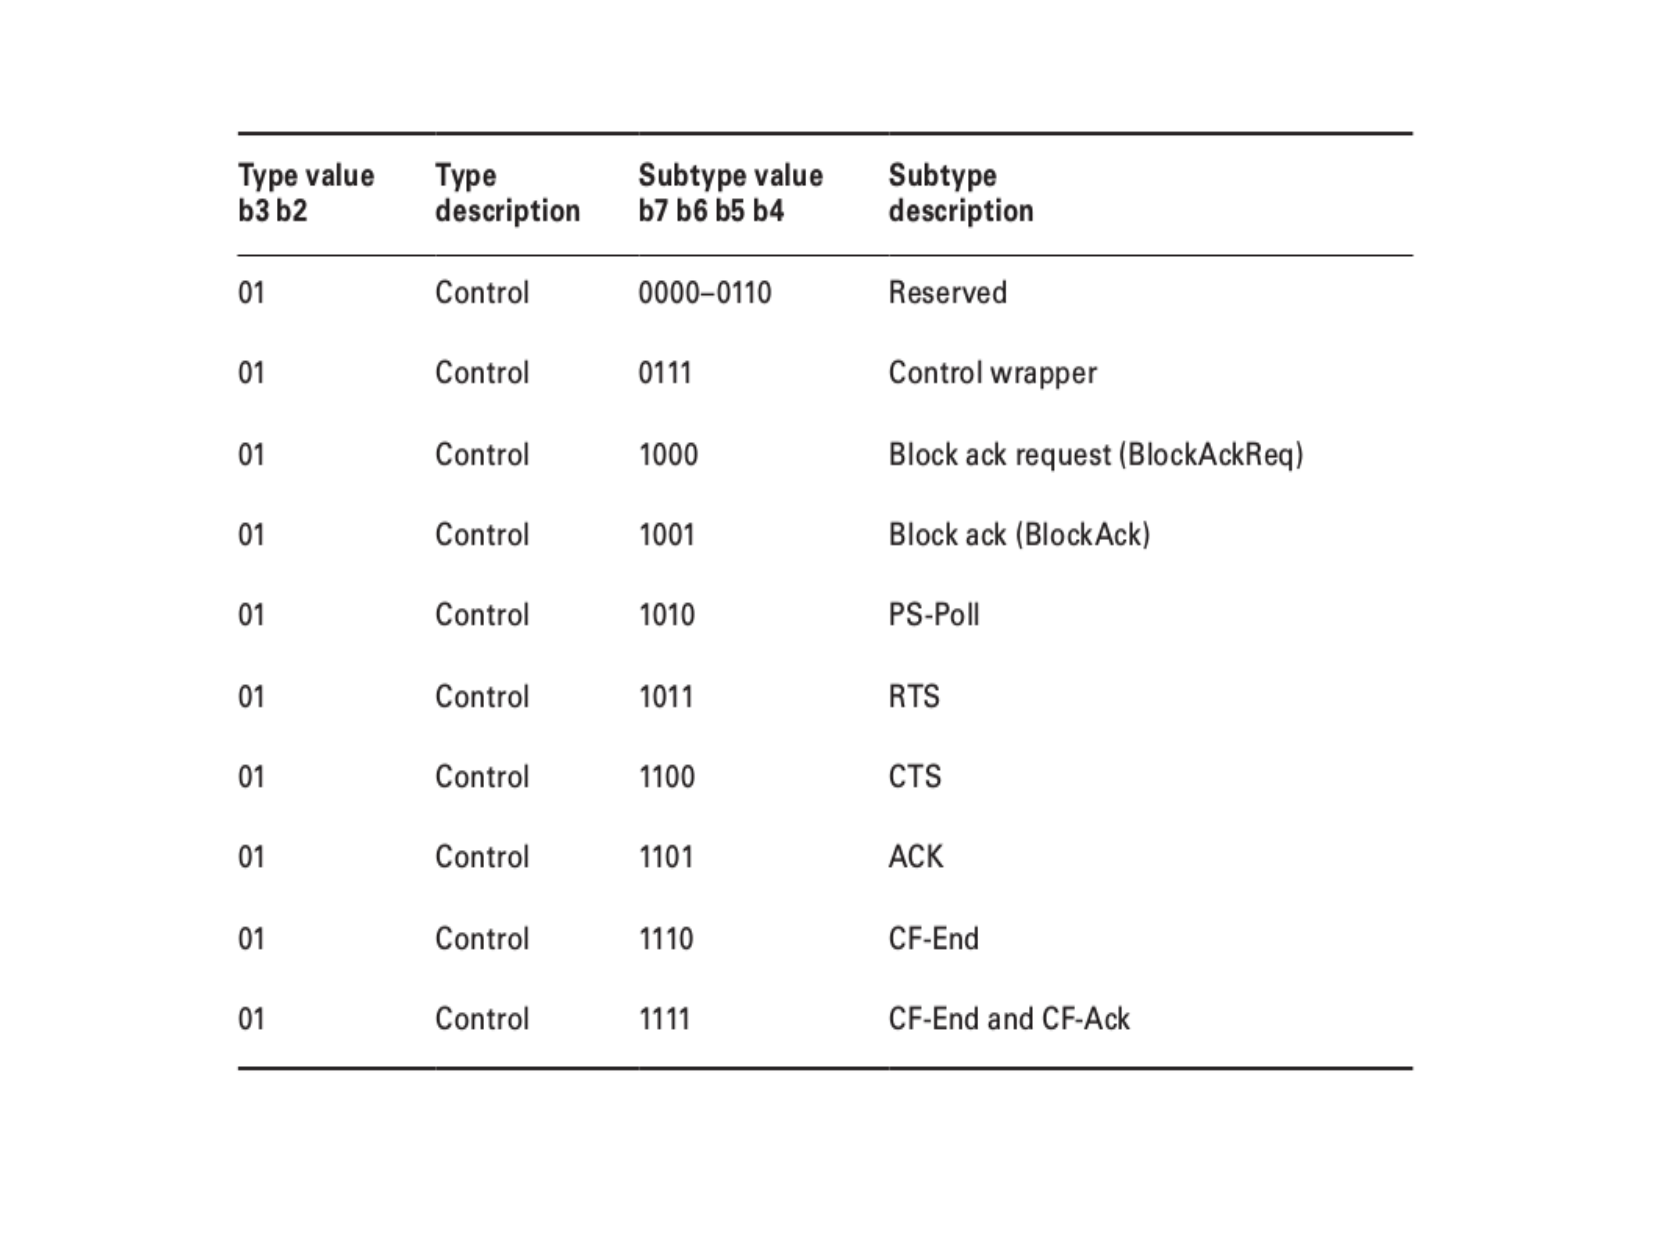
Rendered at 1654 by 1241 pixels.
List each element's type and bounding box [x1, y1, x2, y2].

picture [165, 106, 1494, 1134]
